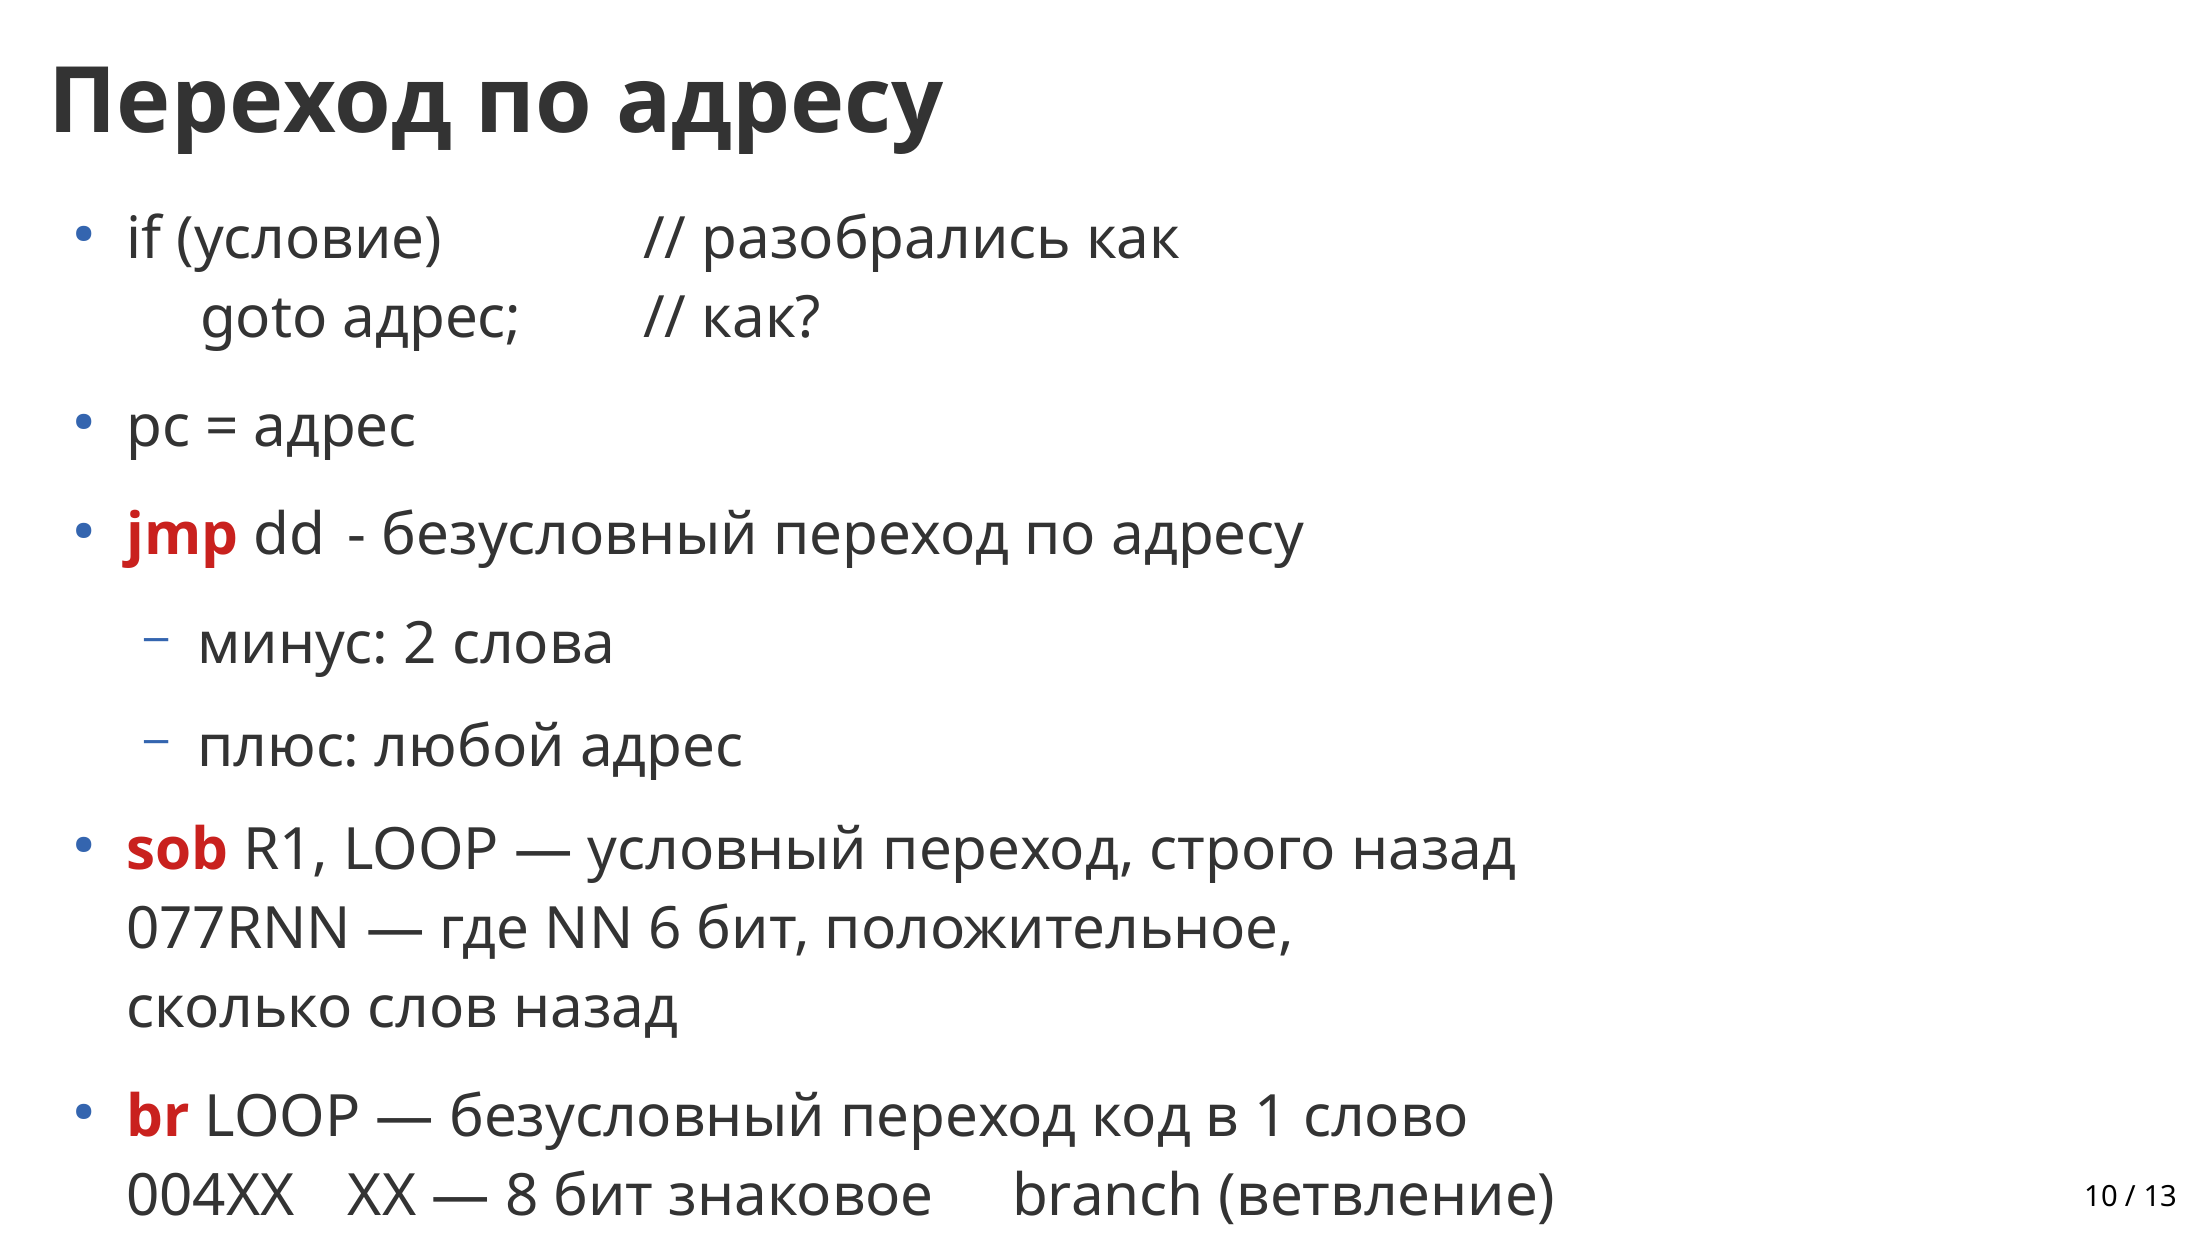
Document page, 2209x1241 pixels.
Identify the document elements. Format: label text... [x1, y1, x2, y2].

title Переход по адресу [48, 34, 2174, 160]
list if (условие) // разобрались как goto адрес; // как? pc = адрес jmp dd - безусловный переход по адресу минус: 2 слова плюс: любой адрес sob R1, LOOP — условный переход, строго назад 077RNN — где NN 6 бит, положительное, сколько слов назад br LOOP — безусловный переход код в 1 слово 004XX XX — 8 бит знаковое branch (ветвление) [55, 195, 1690, 1177]
